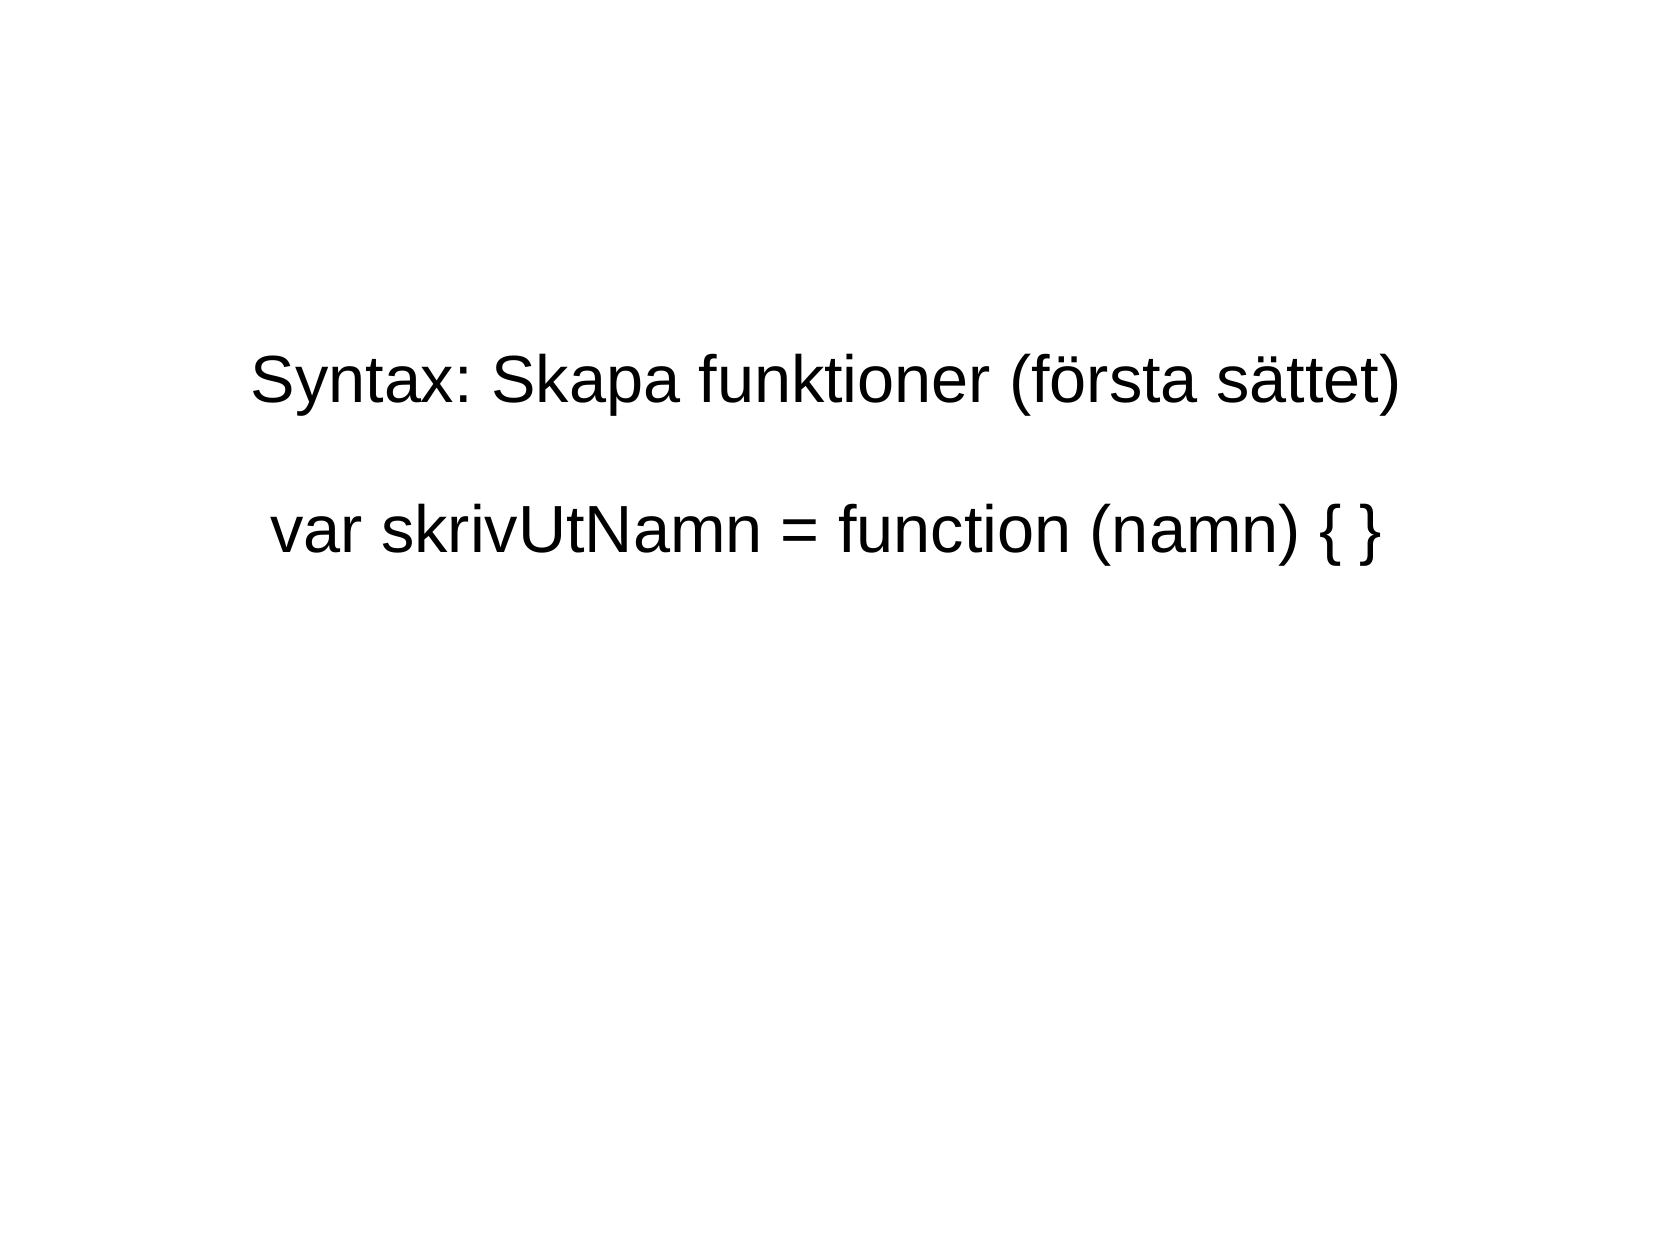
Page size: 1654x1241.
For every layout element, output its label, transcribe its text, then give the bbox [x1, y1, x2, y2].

subtitle Syntax: Skapa funktioner (första sättet) var skrivUtNamn = function (namn) { } [82, 342, 1571, 1010]
